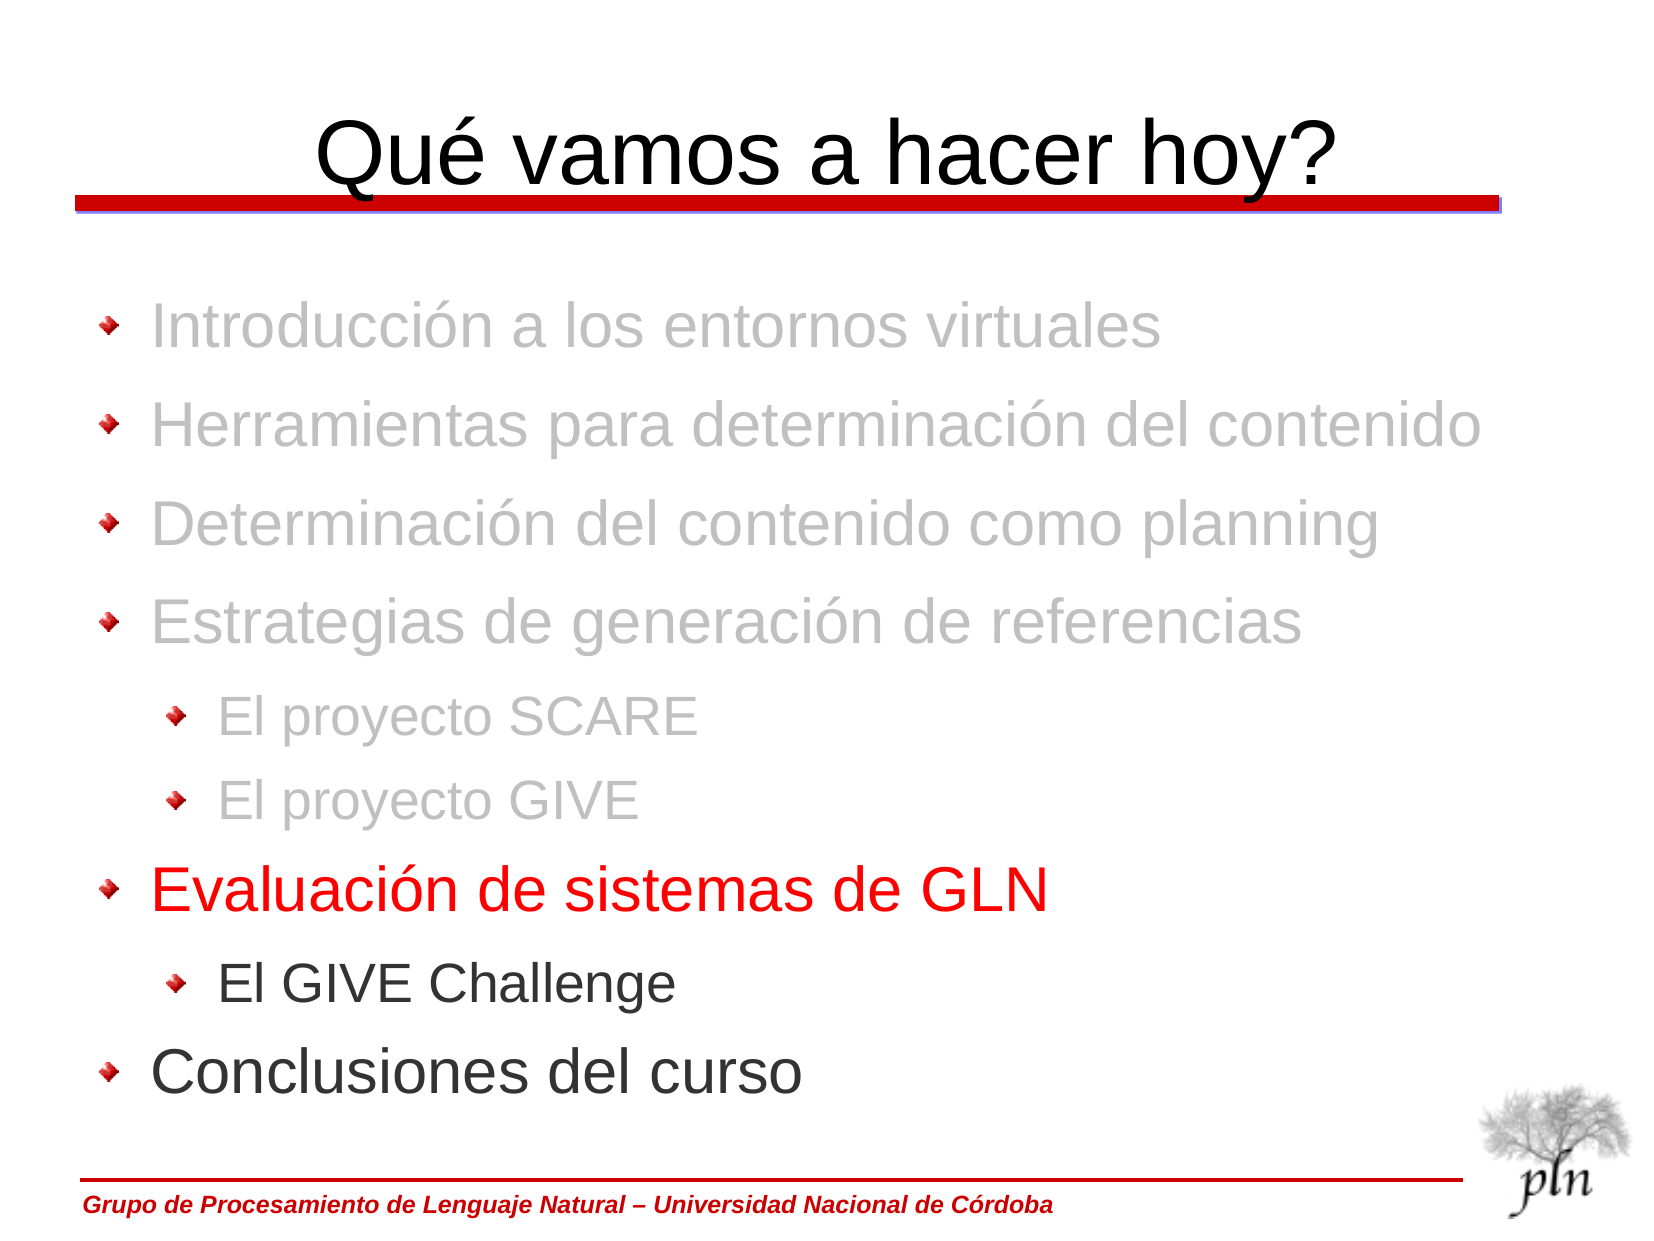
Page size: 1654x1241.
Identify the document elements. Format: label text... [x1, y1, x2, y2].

title Qué vamos a hacer hoy? [82, 49, 1571, 257]
list Introducción a los entornos virtuales Herramientas para determinación del contenido Determinación del contenido como planning Estrategias de generación de referencias El proyecto SCARE El proyecto GIVE Evaluación de sistemas de GLN El GIVE Challenge Conclusiones del curso [82, 290, 1571, 1109]
picture [1477, 1083, 1635, 1219]
